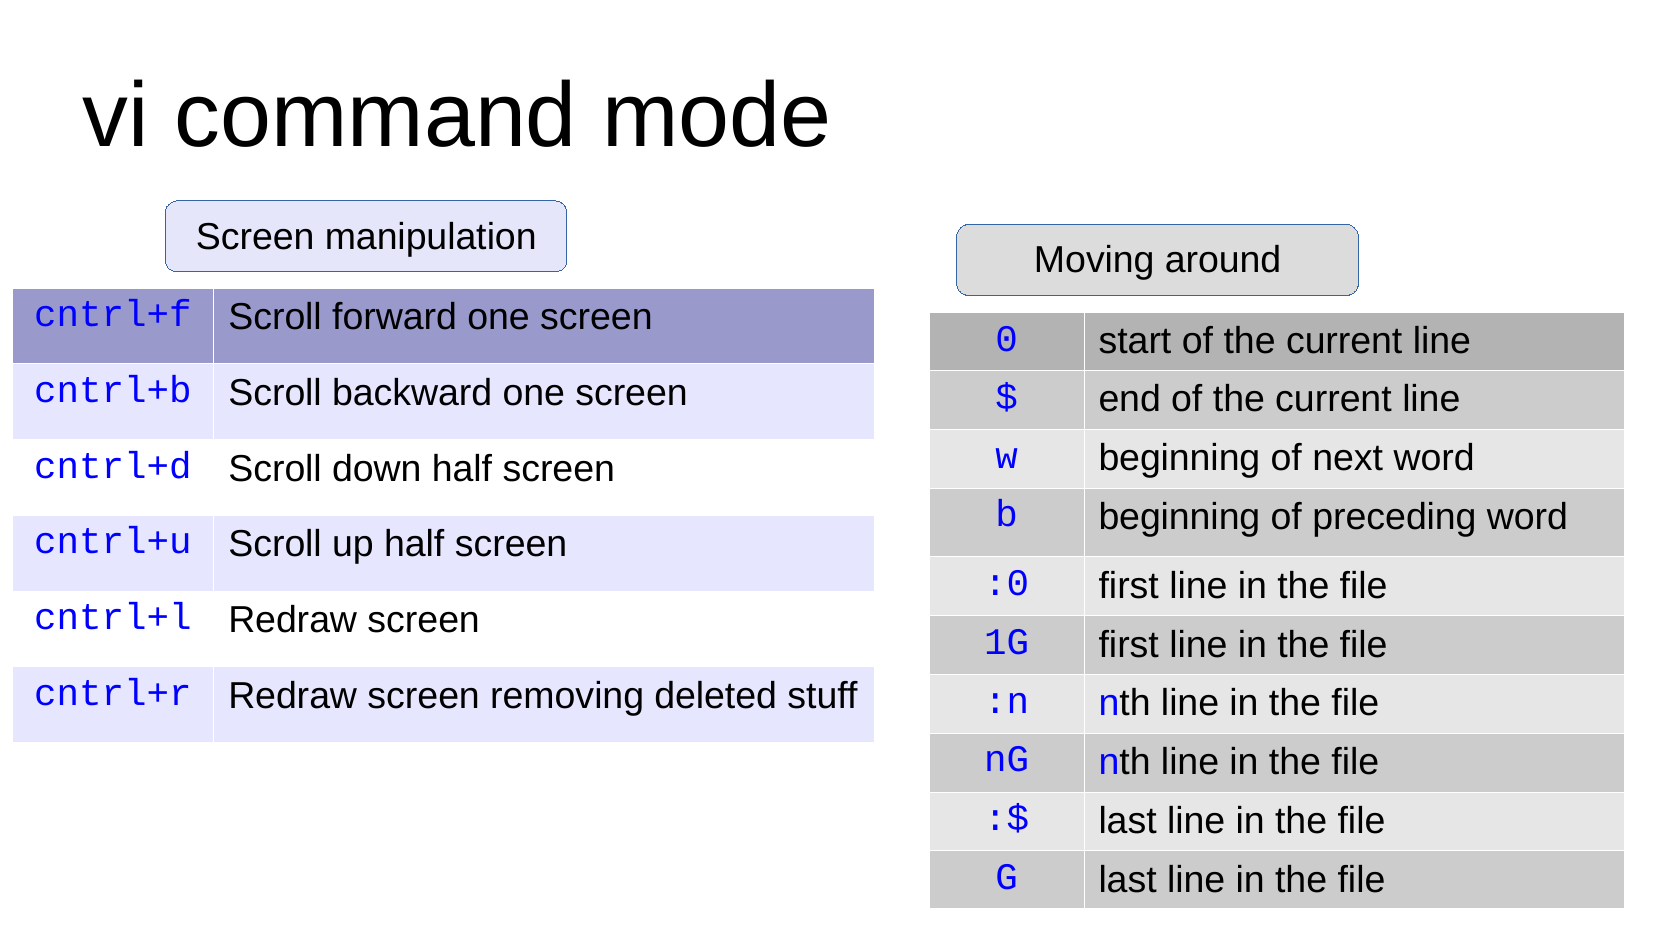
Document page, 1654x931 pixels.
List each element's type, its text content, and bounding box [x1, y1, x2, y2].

table_cell Redraw screen [214, 592, 874, 666]
text_box Moving around [956, 224, 1359, 296]
table_cell b [930, 489, 1084, 556]
table_cell :0 [930, 557, 1084, 615]
table_cell Scroll backward one screen [214, 364, 874, 439]
table_cell last line in the file [1085, 793, 1624, 850]
table_cell nG [930, 734, 1084, 792]
table_cell end of the current line [1085, 371, 1624, 429]
table_cell nth line in the file [1085, 734, 1624, 792]
table_cell cntrl+l [13, 592, 213, 666]
table_cell Scroll up half screen [214, 516, 874, 591]
title vi command mode [82, 37, 1571, 193]
table_cell last line in the file [1085, 851, 1624, 908]
table_header start of the current line [1085, 313, 1624, 370]
table_cell nth line in the file [1085, 675, 1624, 733]
table_header Scroll forward one screen [214, 289, 874, 363]
table_header 0 [930, 313, 1084, 370]
table_cell cntrl+r [13, 667, 213, 742]
text_box Screen manipulation [165, 200, 567, 272]
table_cell 1G [930, 616, 1084, 674]
table_cell beginning of preceding word [1085, 489, 1624, 556]
table_cell cntrl+b [13, 364, 213, 439]
table_cell cntrl+d [13, 440, 213, 515]
table_cell w [930, 430, 1084, 488]
table_cell Scroll down half screen [214, 440, 874, 515]
table_cell :$ [930, 793, 1084, 850]
table_cell first line in the file [1085, 557, 1624, 615]
table_cell :n [930, 675, 1084, 733]
table_cell beginning of next word [1085, 430, 1624, 488]
table_cell G [930, 851, 1084, 908]
table_cell cntrl+u [13, 516, 213, 591]
table_cell first line in the file [1085, 616, 1624, 674]
table_cell $ [930, 371, 1084, 429]
table_cell Redraw screen removing deleted stuff [214, 667, 874, 742]
table_header cntrl+f [13, 289, 213, 363]
